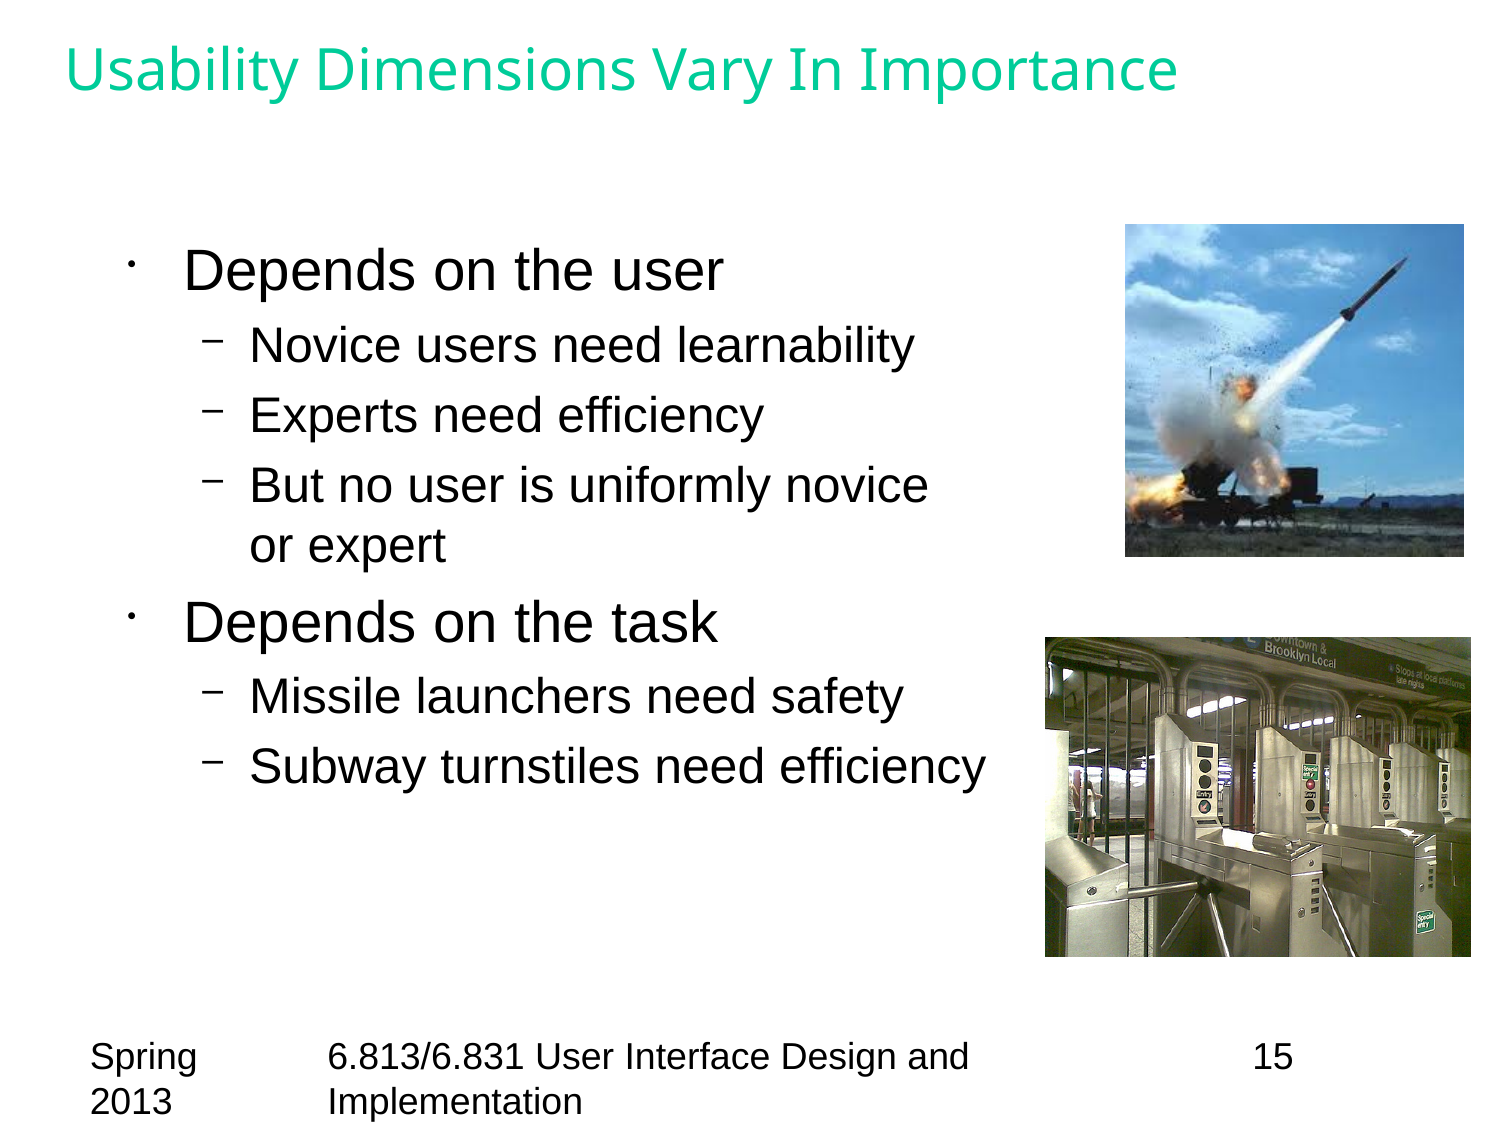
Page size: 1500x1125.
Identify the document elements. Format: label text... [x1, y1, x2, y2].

slide_number Spring 2013 [75, 1024, 300, 1103]
picture [1045, 637, 1471, 957]
list Depends on the user Novice users need learnability Experts need efficiency But no user is uniformly novice or expert Depends on the task Missile launchers need safety Subway turnstiles need efficiency [112, 224, 1388, 1000]
slide_number <number> [1237, 1024, 1425, 1103]
footer 6.813/6.831 User Interface Design and Implementation [312, 1024, 1225, 1103]
title Usability Dimensions Vary In Importance [50, 24, 1438, 150]
picture [1125, 224, 1464, 557]
